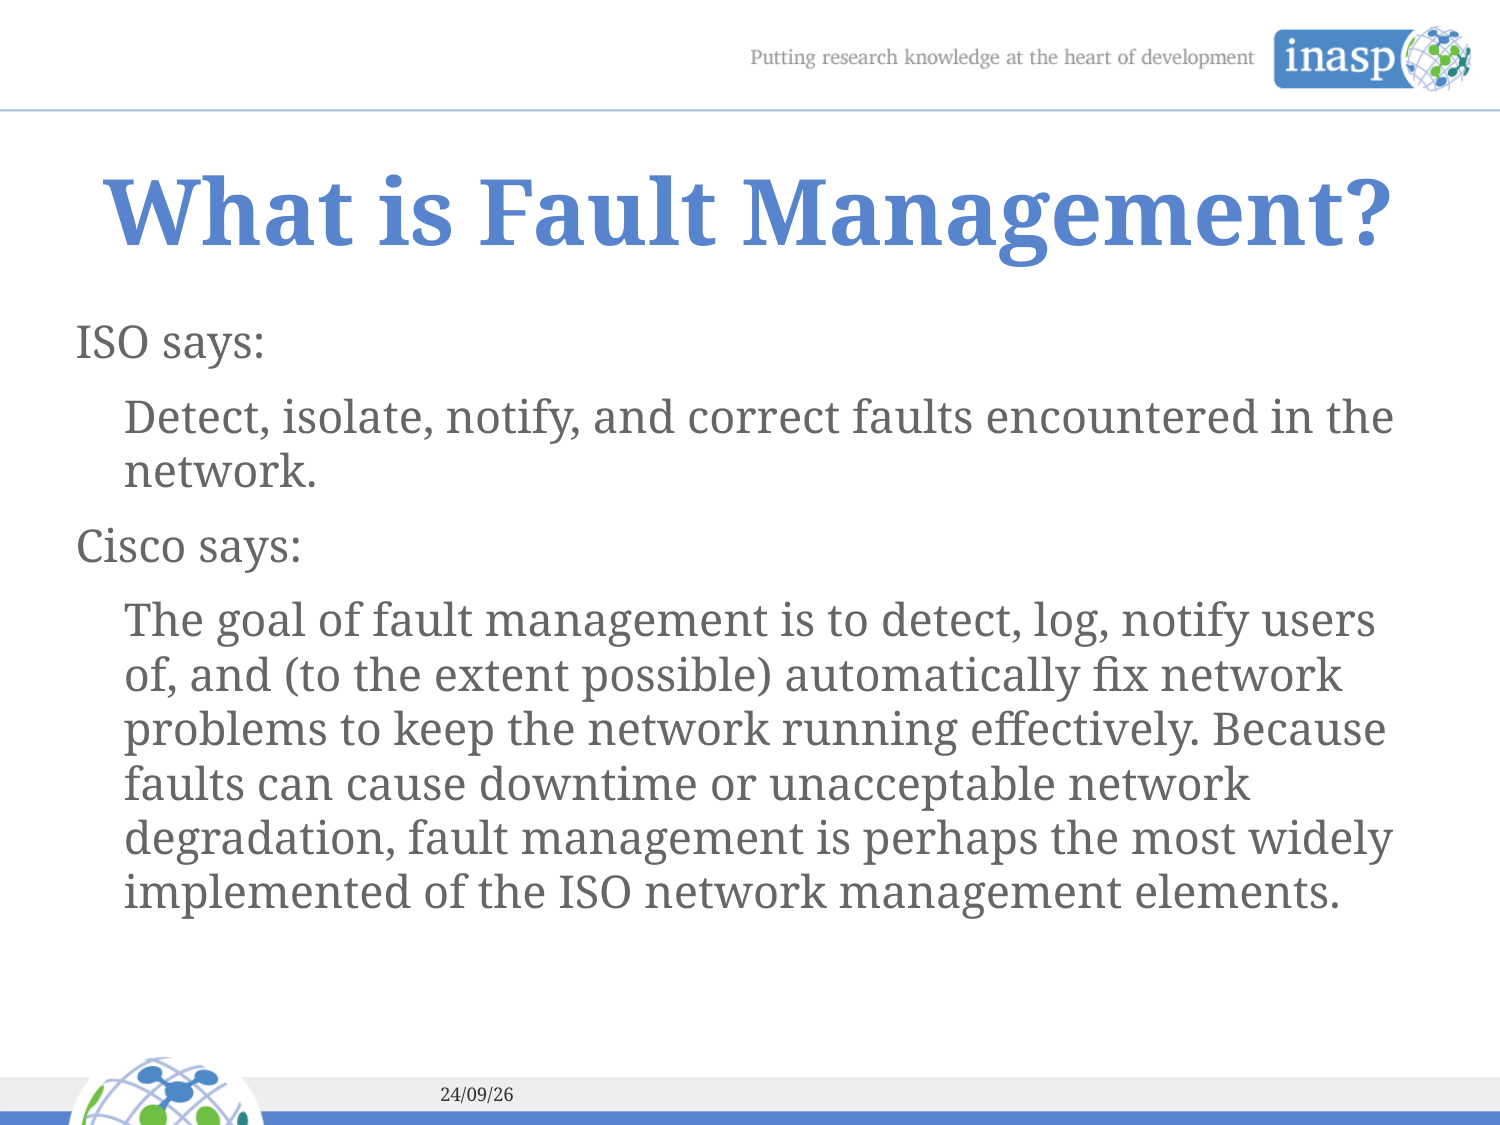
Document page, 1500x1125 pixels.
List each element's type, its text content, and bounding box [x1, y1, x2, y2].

list ISO says: Detect, isolate, notify, and correct faults encountered in the network. Cisco says: The goal of fault management is to detect, log, notify users of, and (to the extent possible) automatically fix network problems to keep the network running effectively. Because faults can cause downtime or unacceptable network degradation, fault management is perhaps the most widely implemented of the ISO network management elements. [75, 313, 1426, 967]
picture [0, 0, 1500, 1125]
title What is Fault Management? [75, 129, 1426, 313]
